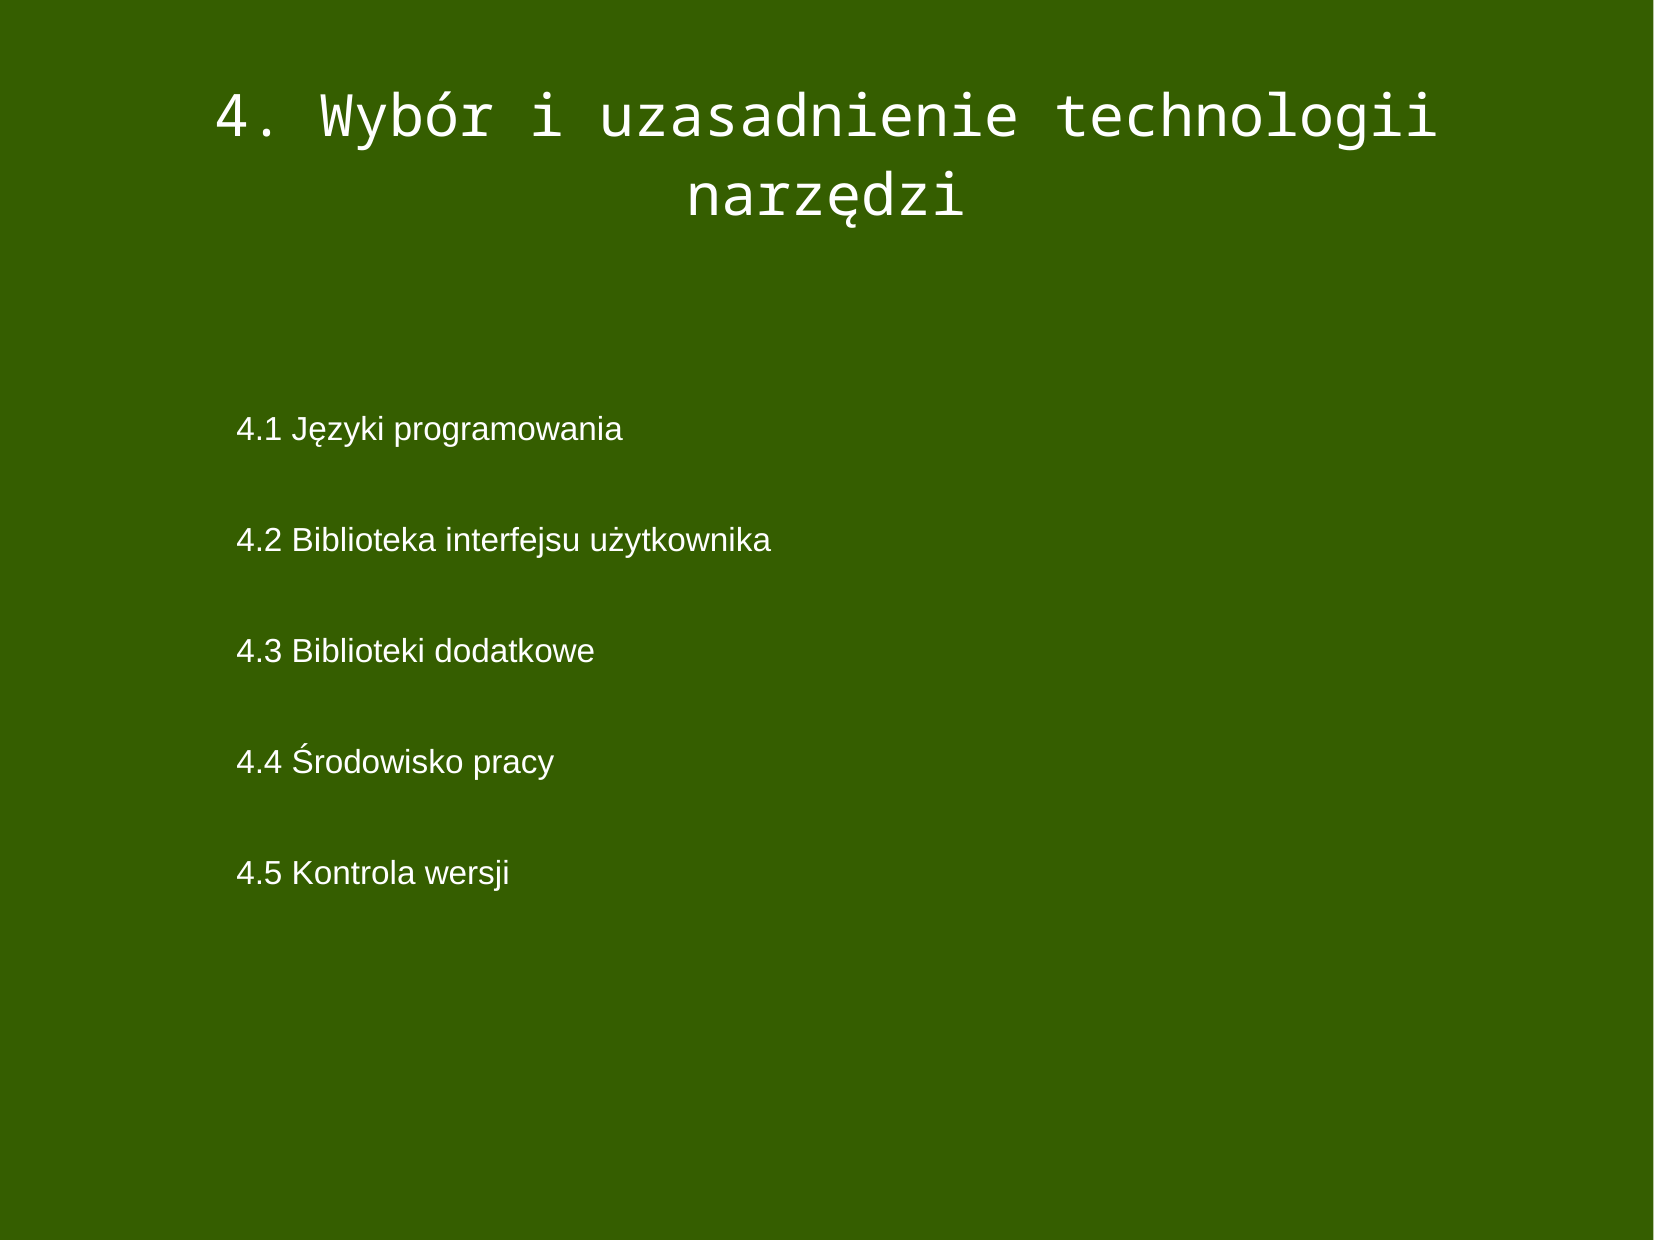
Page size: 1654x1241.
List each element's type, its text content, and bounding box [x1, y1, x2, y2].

title 4.1 Języki programowania 4.2 Biblioteka interfejsu użytkownika 4.3 Biblioteki dodatkowe 4.4 Środowisko pracy 4.5 Kontrola wersji [236, 282, 1418, 945]
title 4. Wybór i uzasadnienie technologii narzędzi [82, 56, 1571, 250]
